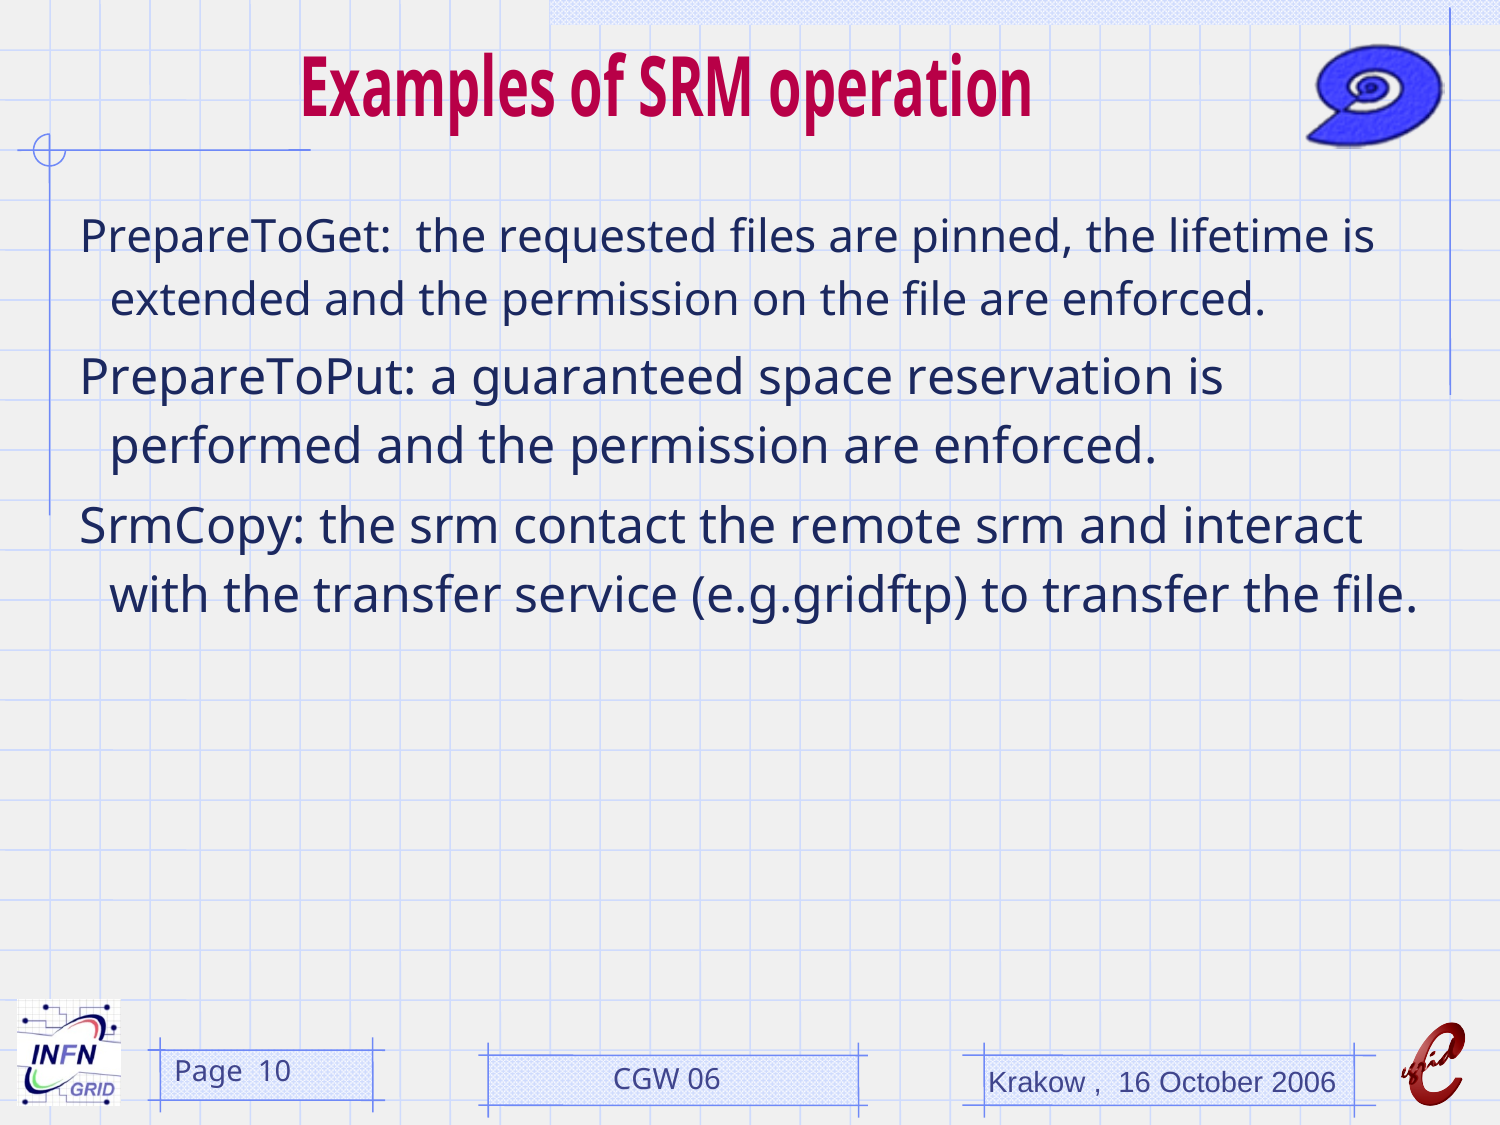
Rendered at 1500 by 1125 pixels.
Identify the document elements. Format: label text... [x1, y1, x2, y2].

picture [1305, 43, 1445, 149]
picture [1376, 1020, 1495, 1118]
picture [549, 0, 1500, 25]
picture [17, 999, 121, 1106]
picture [161, 1051, 372, 1099]
title Examples of SRM operation [53, 18, 1282, 149]
picture [489, 1056, 857, 1104]
list PrepareToGet: the requested files are pinned, the lifetime is extended and the permission on the file are enforced. PrepareToPut: a guaranteed space reservation is performed and the permission are enforced. SrmCopy: the srm contact the remote srm and interact with the transfer service (e.g.gridftp) to transfer the file. [29, 196, 1436, 976]
picture [985, 1056, 1353, 1104]
